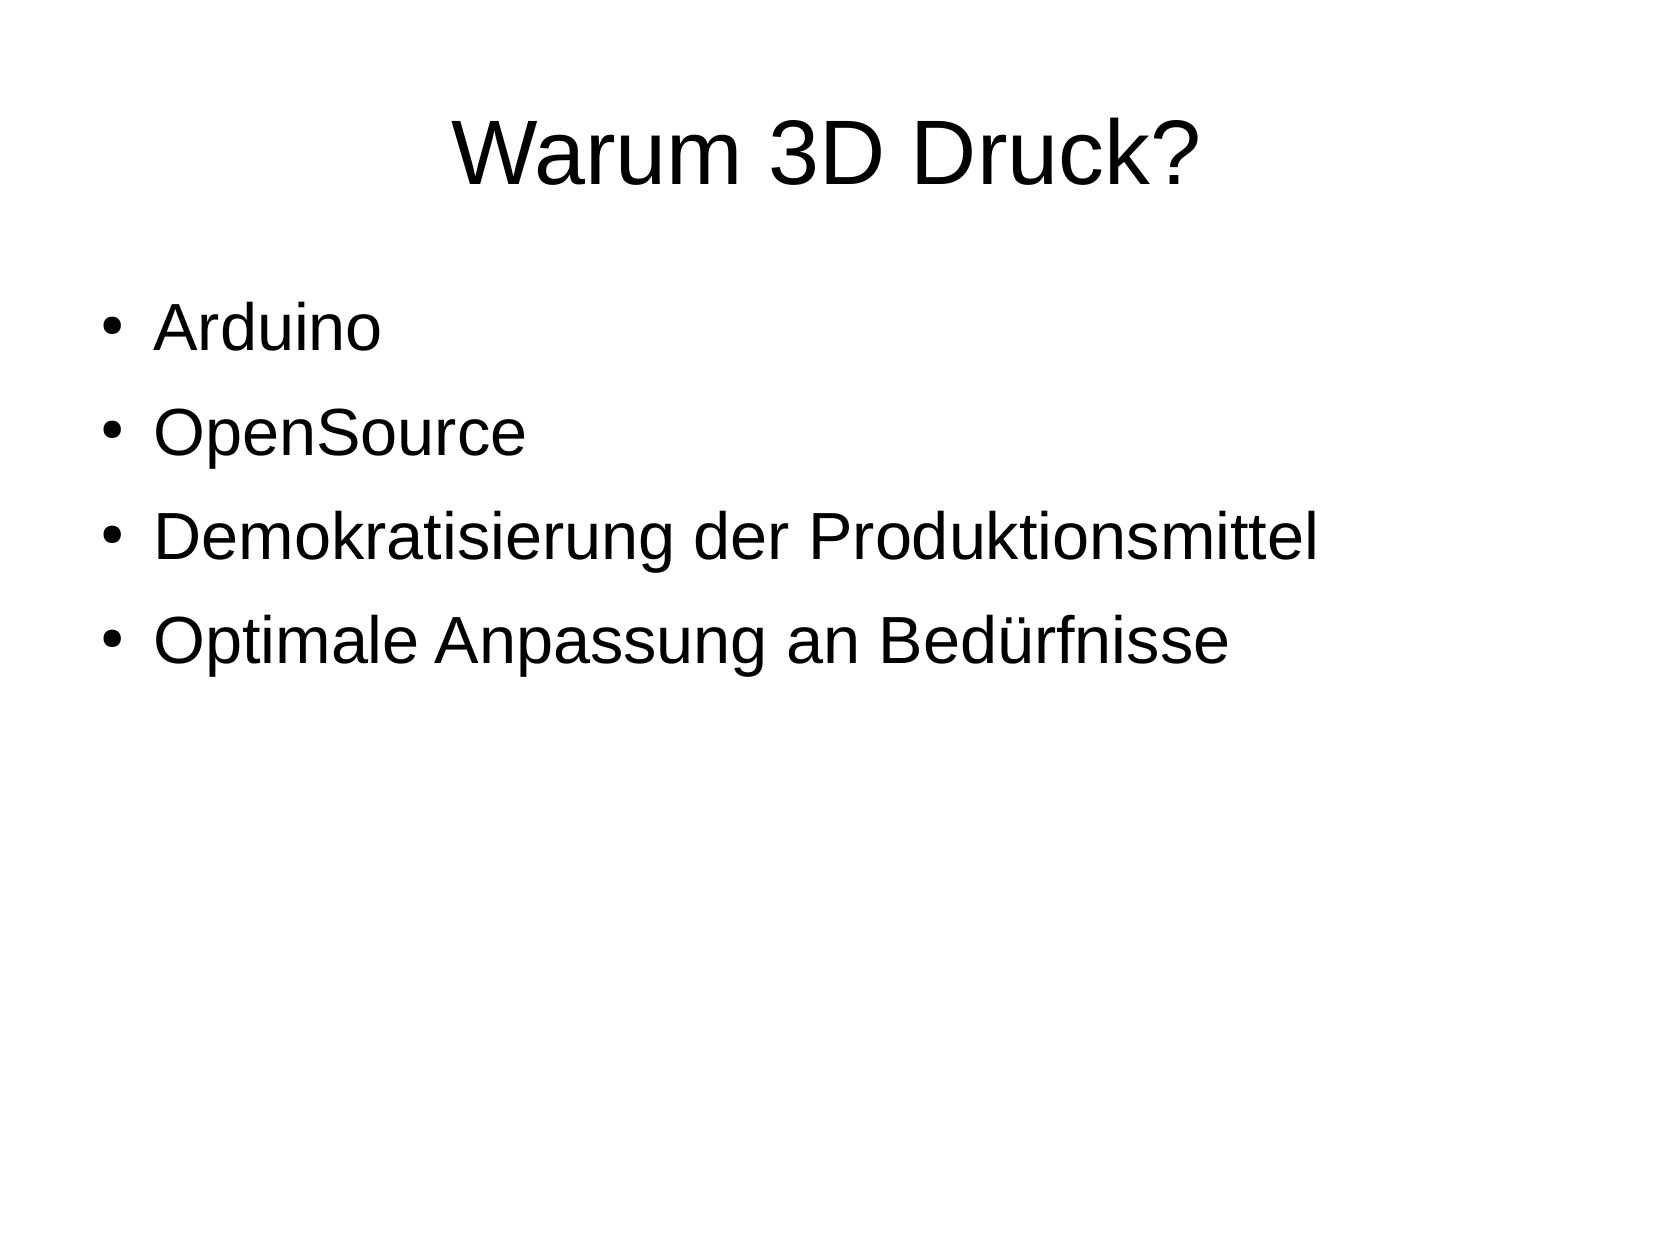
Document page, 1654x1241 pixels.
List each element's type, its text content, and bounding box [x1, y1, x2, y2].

title Warum 3D Druck? [82, 49, 1571, 257]
list Arduino OpenSource Demokratisierung der Produktionsmittel Optimale Anpassung an Bedürfnisse [82, 290, 1571, 1010]
